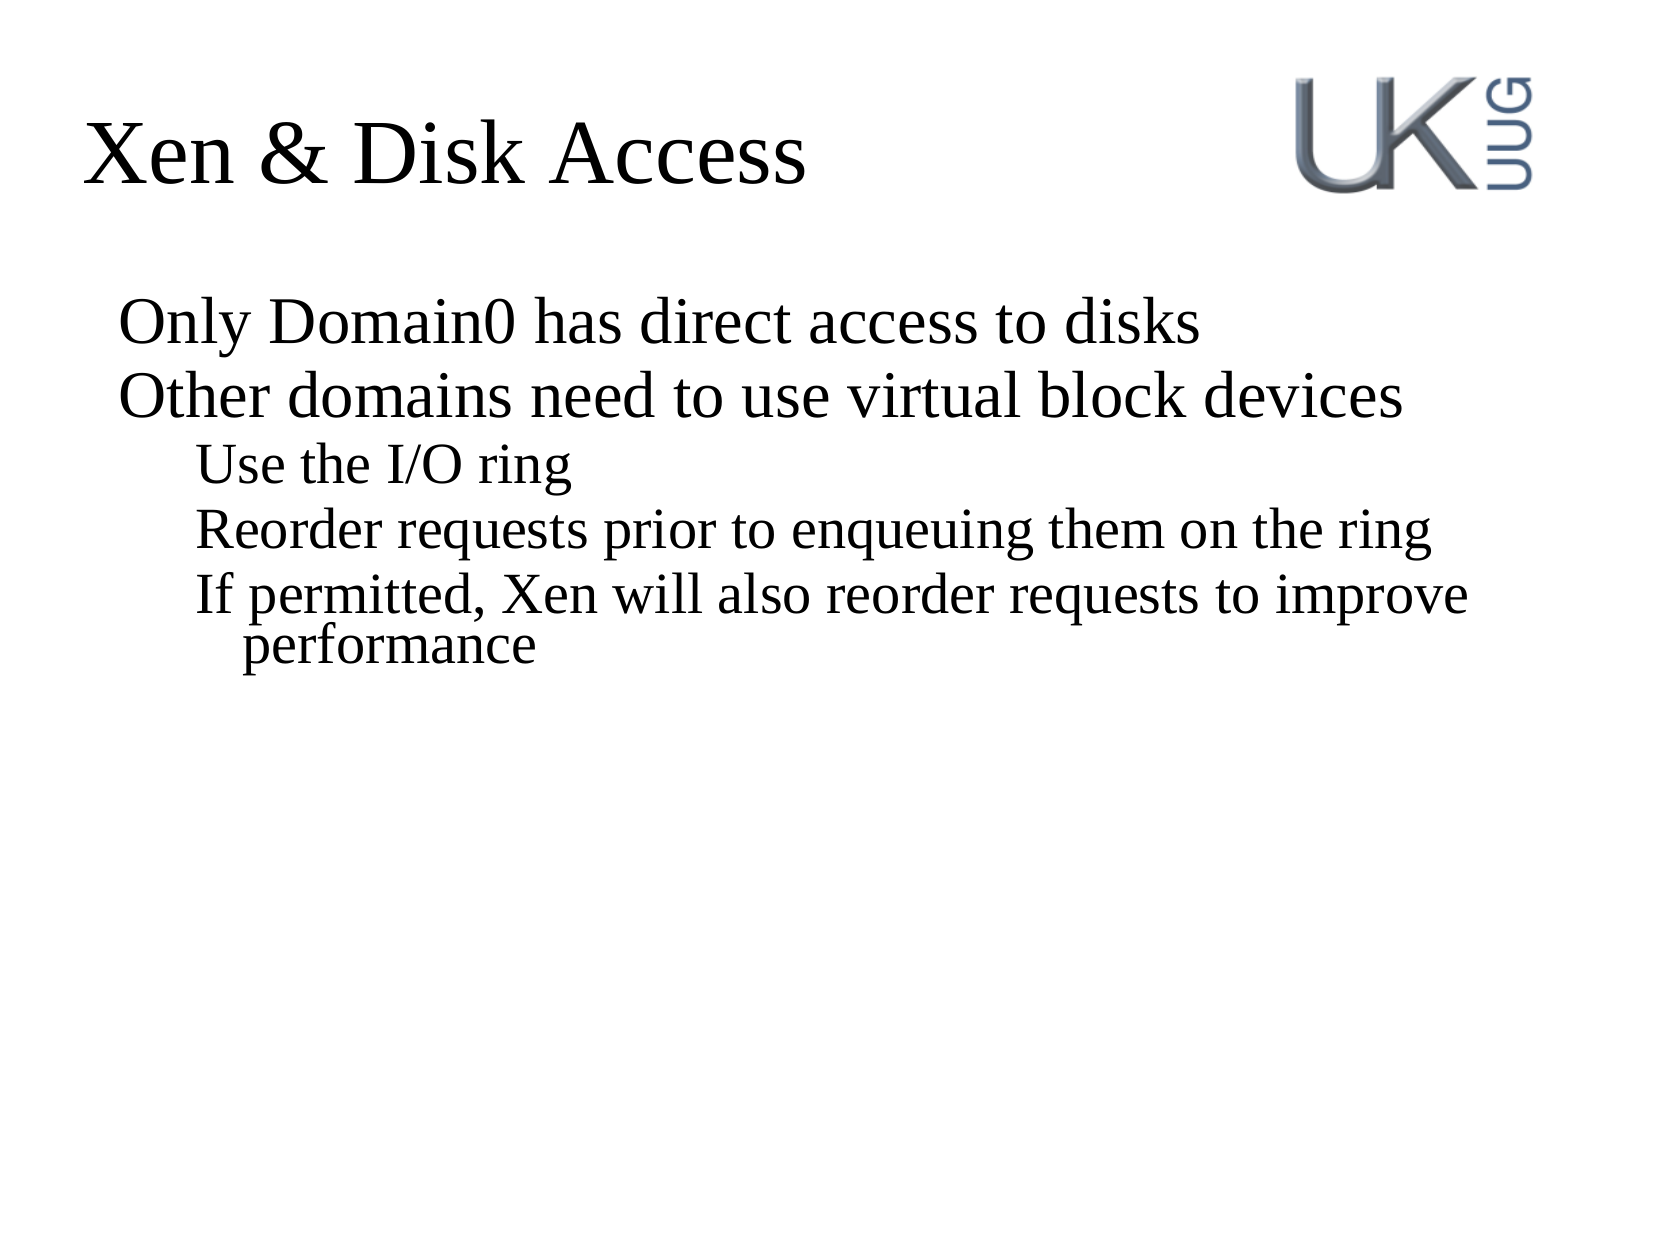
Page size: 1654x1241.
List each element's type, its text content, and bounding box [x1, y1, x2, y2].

list Only Domain0 has direct access to disks Other domains need to use virtual block devices Use the I/O ring Reorder requests prior to enqueuing them on the ring If permitted, Xen will also reorder requests to improve performance [86, 289, 1626, 1226]
title Xen & Disk Access [82, 57, 1571, 249]
